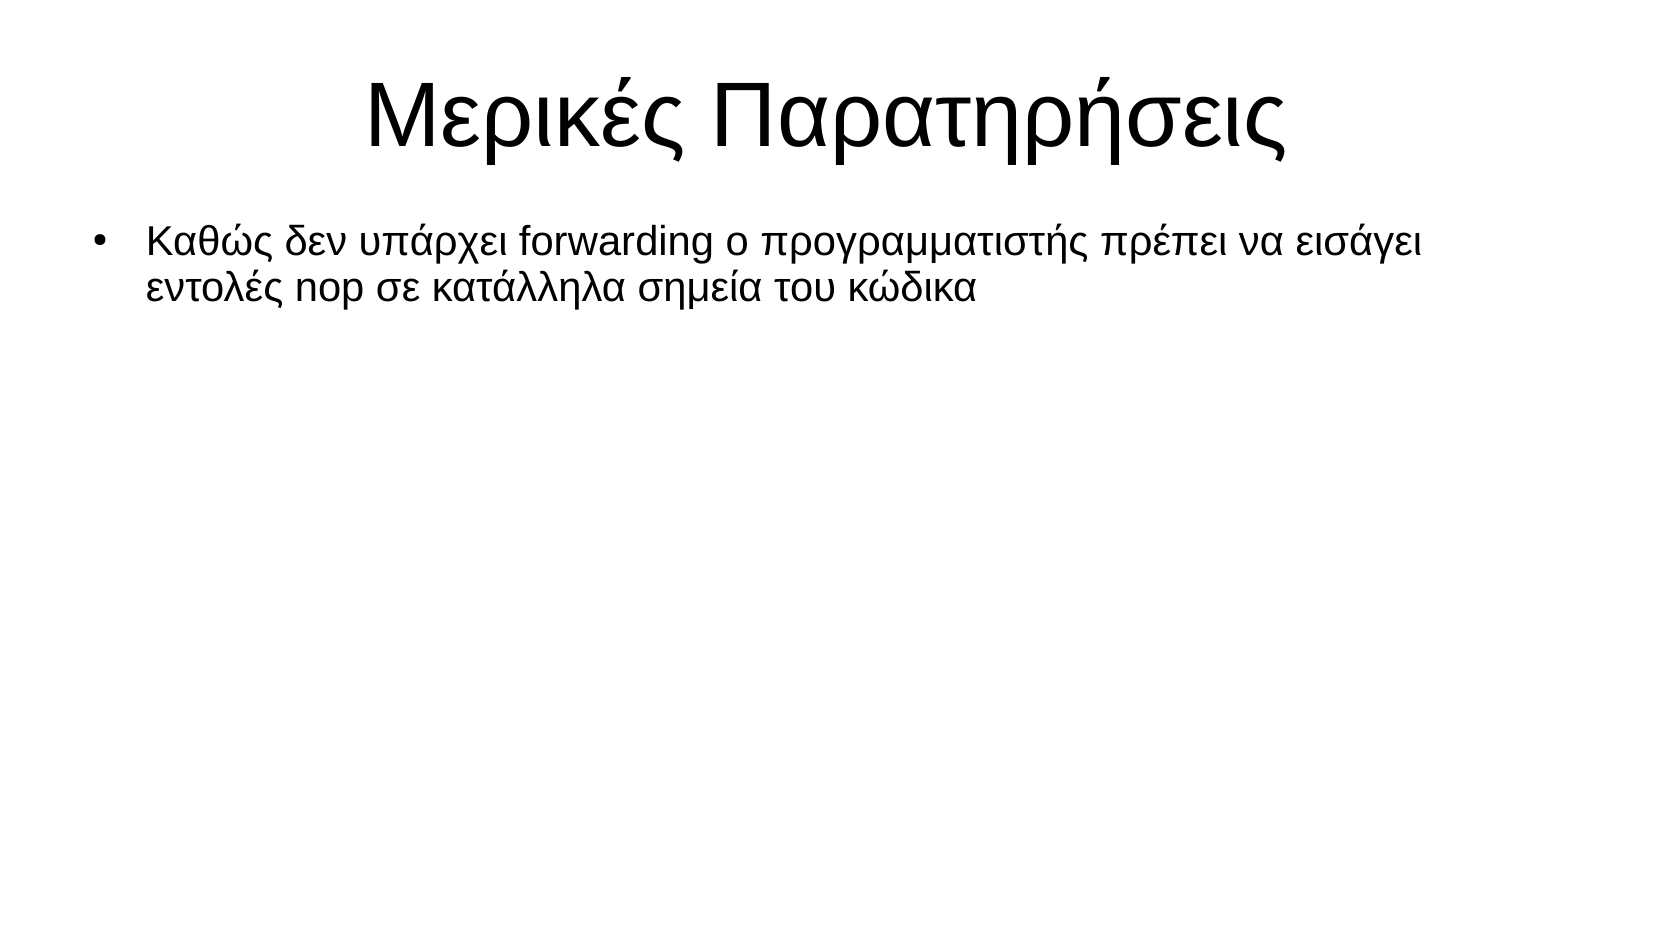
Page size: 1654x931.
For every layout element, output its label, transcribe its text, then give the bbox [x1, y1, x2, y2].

list Καθώς δεν υπάρχει forwarding ο προγραμματιστής πρέπει να εισάγει εντολές nop σε κατάλληλα σημεία του κώδικα [75, 217, 1571, 901]
title Μερικές Παρατηρήσεις [82, 37, 1571, 193]
